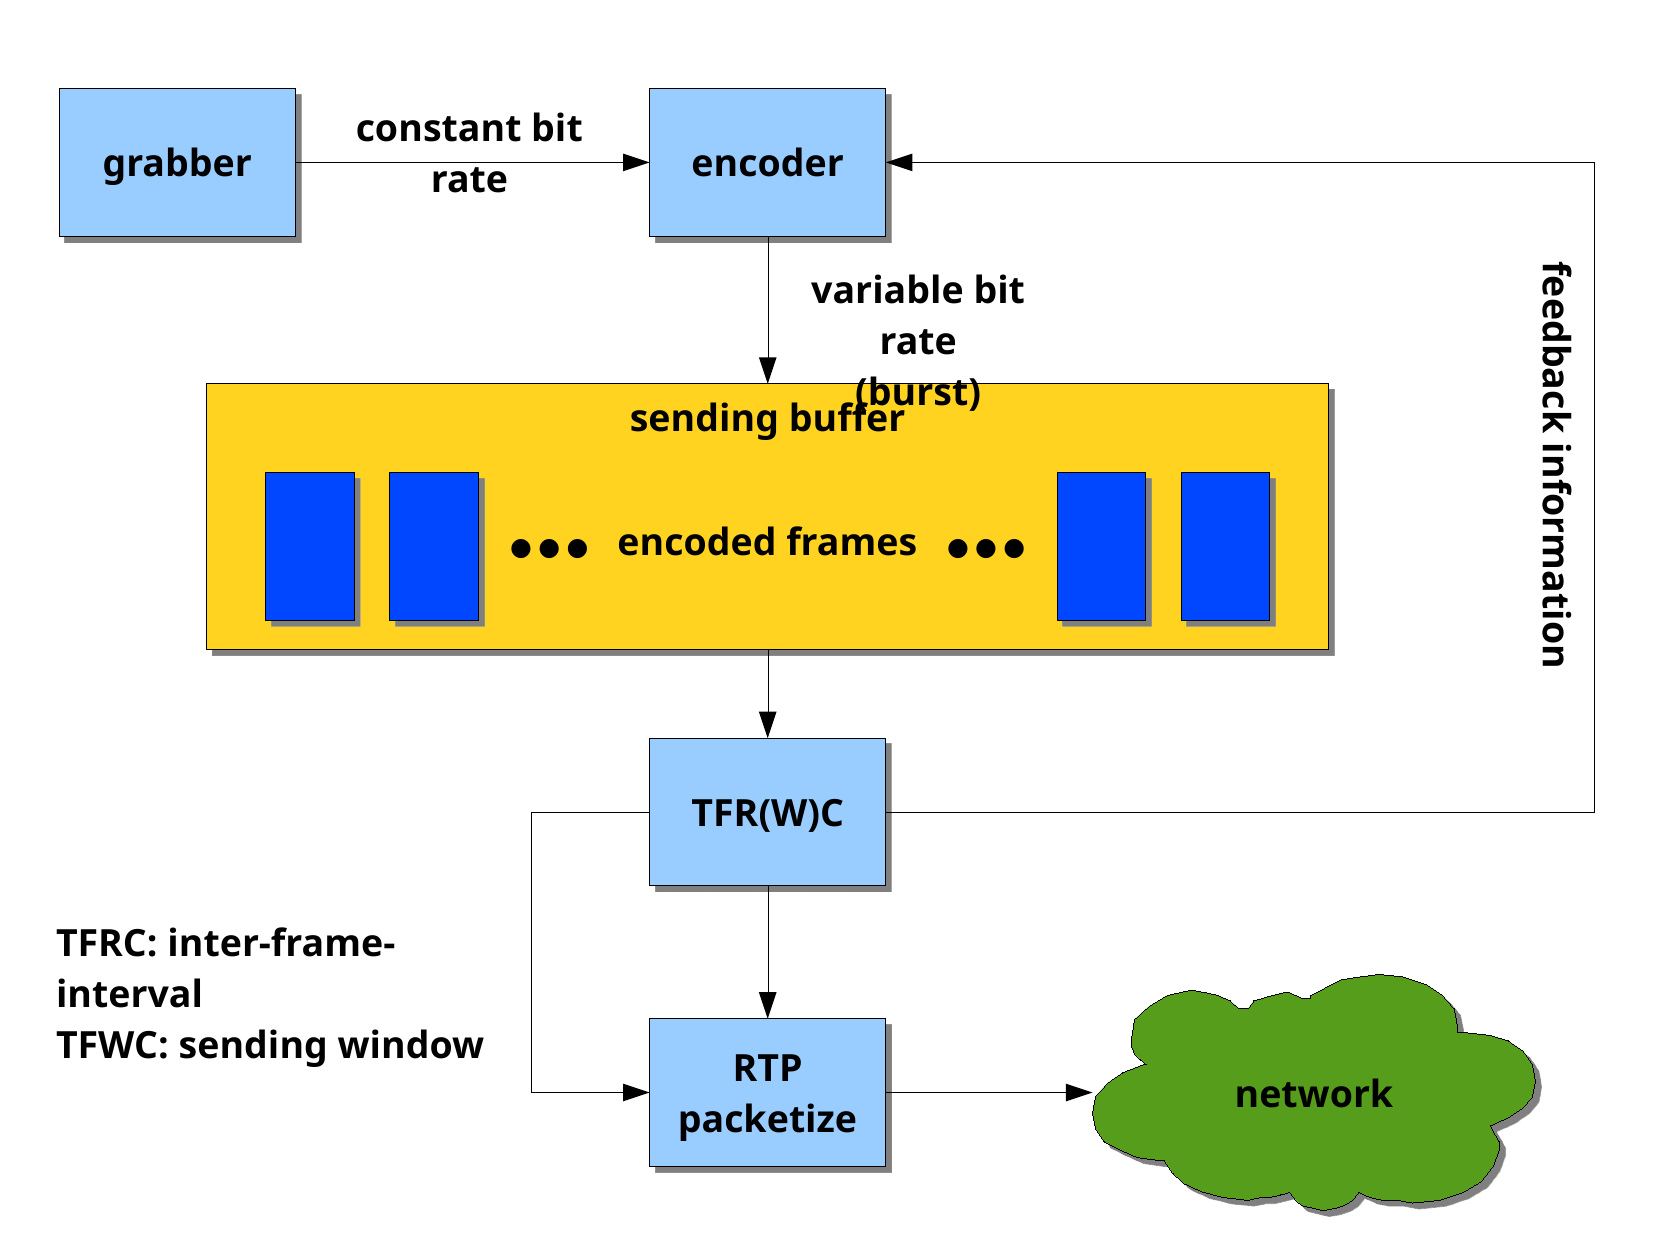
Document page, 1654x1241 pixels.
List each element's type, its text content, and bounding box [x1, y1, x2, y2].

text_box [206, 383, 1329, 650]
text_box TFR(W)C [649, 738, 886, 886]
text_box constant bit rate [307, 94, 632, 164]
text_box grabber [59, 88, 296, 237]
text_box encoder [649, 88, 886, 237]
text_box TFRC: inter-frame-interval TFWC: sending window [41, 909, 532, 1033]
text_box ● ● ● encoded frames ● ● ● [472, 507, 1063, 577]
text_box network [1092, 974, 1536, 1211]
text_box sending buffer [561, 383, 975, 453]
text_box variable bit rate (burst) [755, 256, 1081, 380]
text_box RTP packetize [649, 1018, 886, 1167]
text_box feedback information [1521, 243, 1591, 687]
